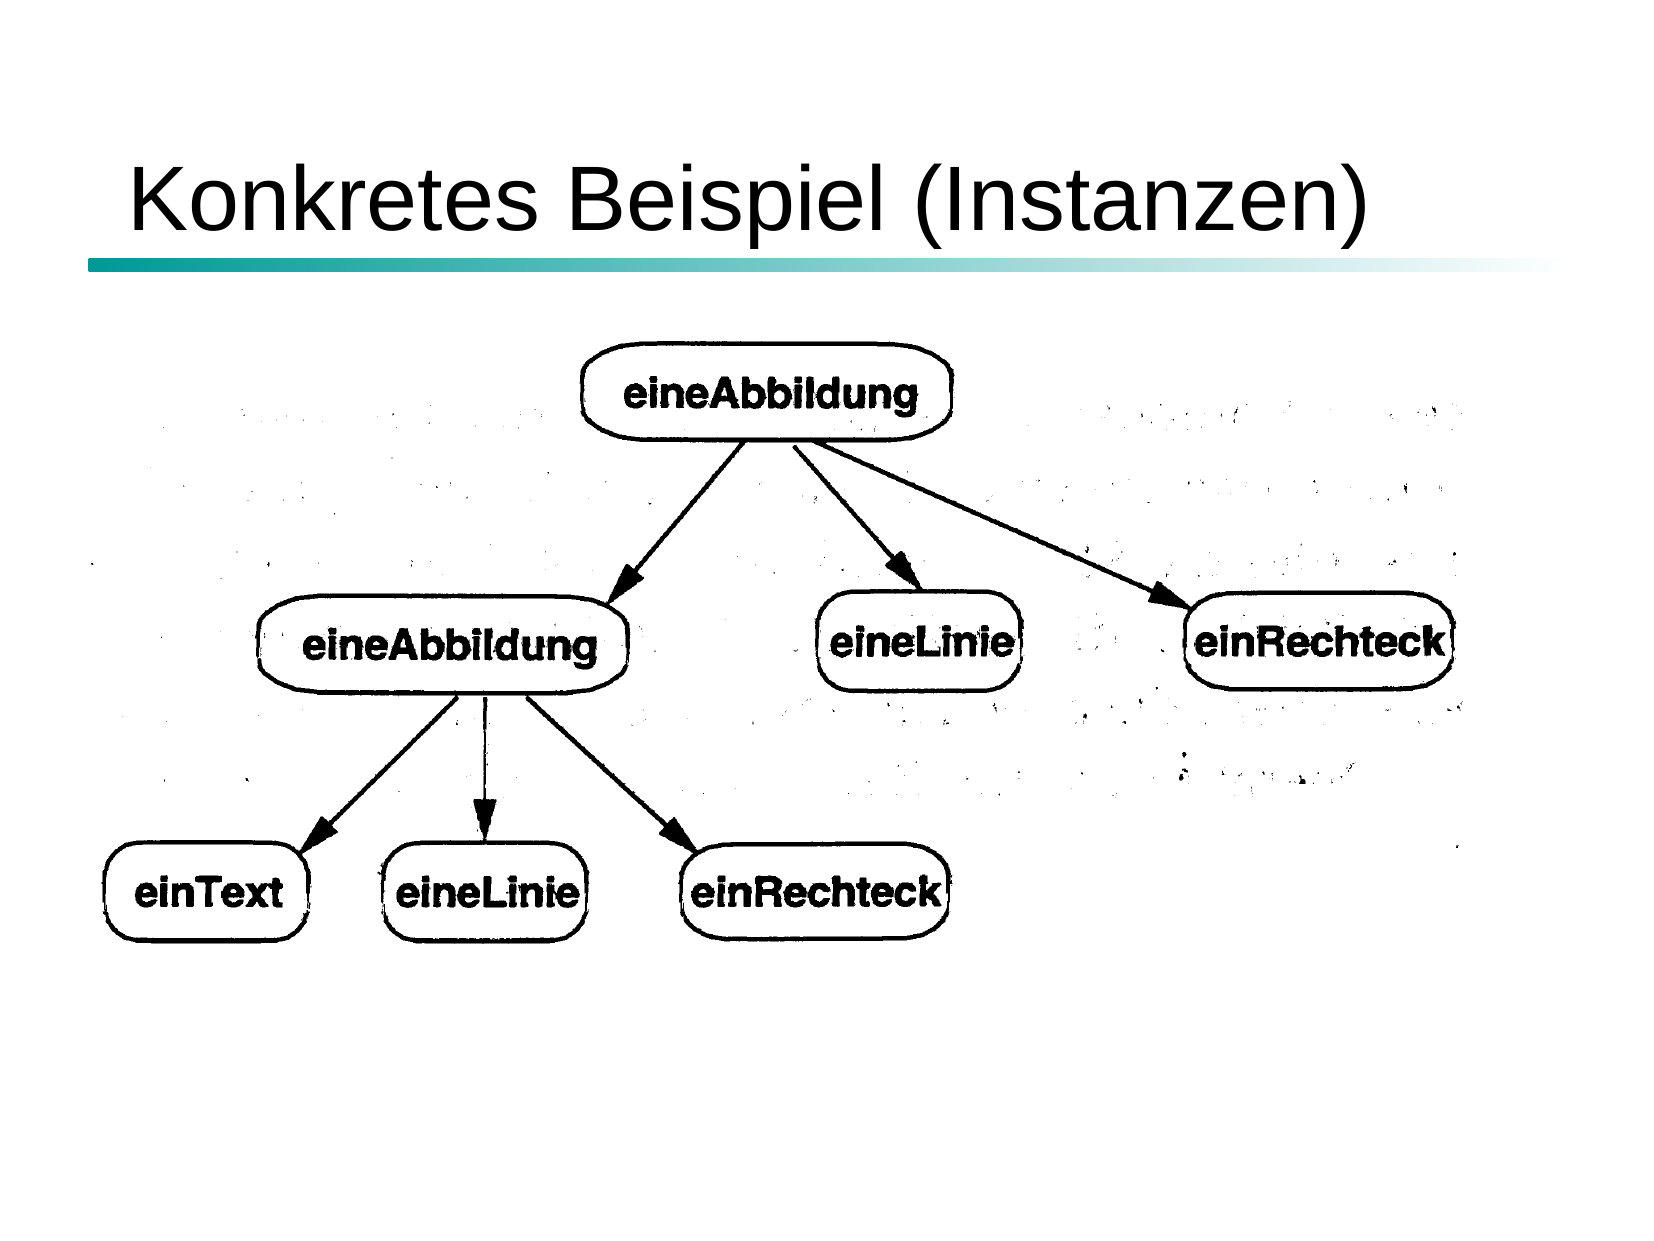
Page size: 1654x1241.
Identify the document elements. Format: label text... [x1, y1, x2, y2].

title Konkretes Beispiel (Instanzen) [112, 99, 1388, 288]
chart [87, 324, 1463, 967]
